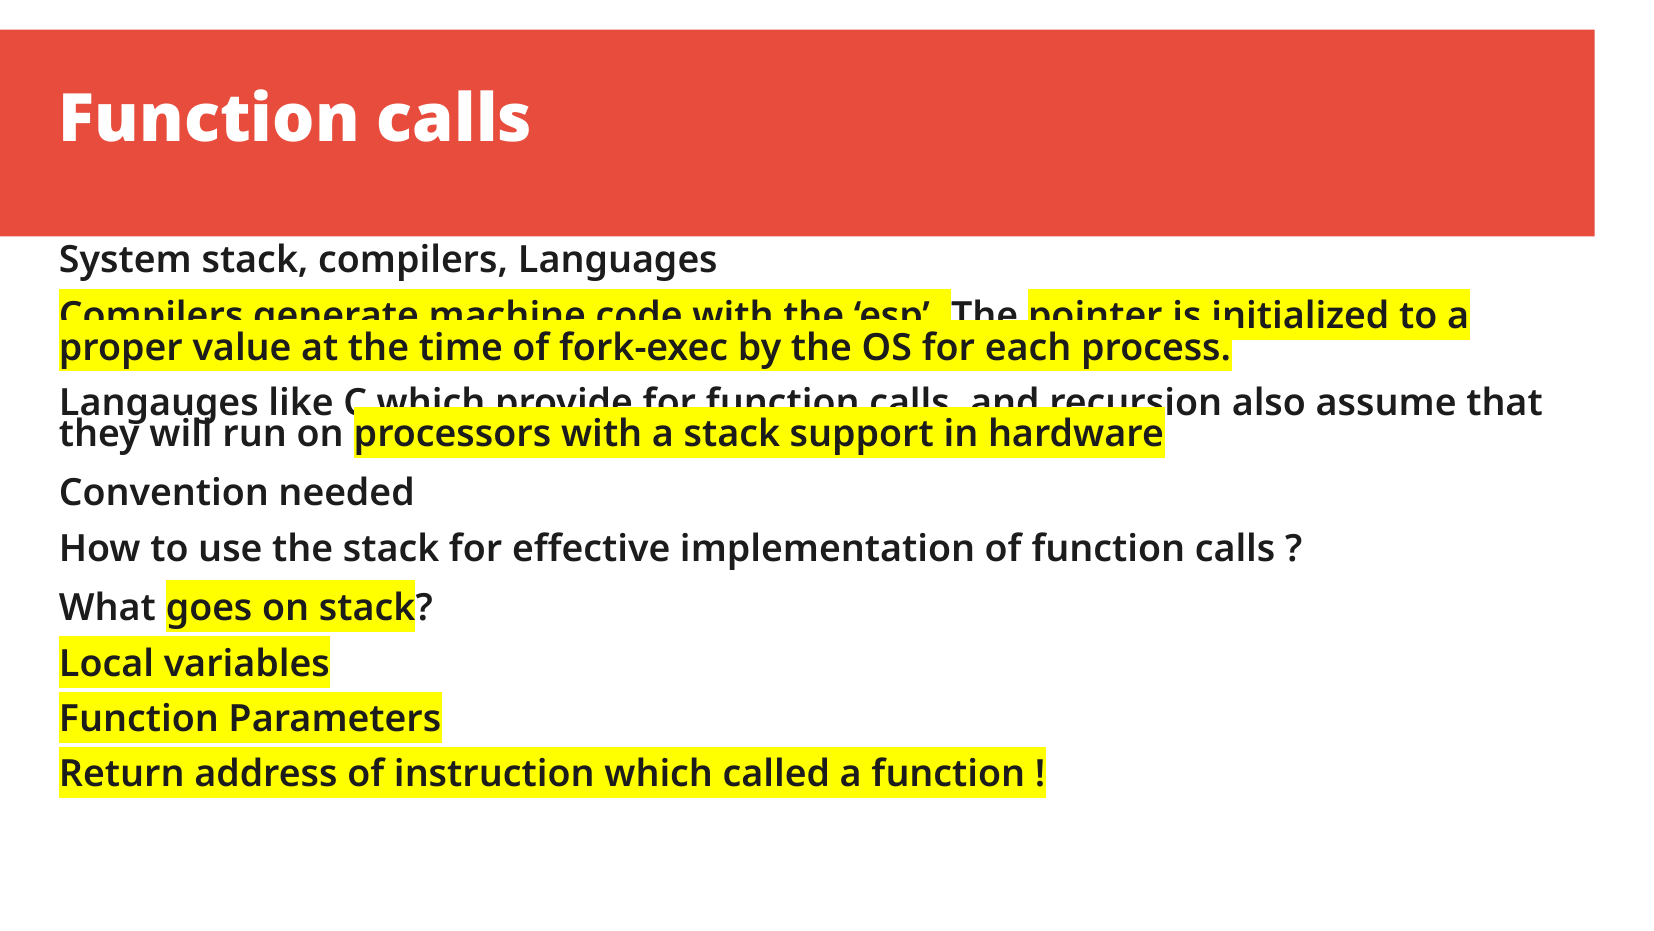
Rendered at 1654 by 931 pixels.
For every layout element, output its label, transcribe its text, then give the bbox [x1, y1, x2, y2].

list System stack, compilers, Languages Compilers generate machine code with the ‘esp’. The pointer is initialized to a proper value at the time of fork-exec by the OS for each process. Langauges like C which provide for function calls, and recursion also assume that they will run on processors with a stack support in hardware Convention needed How to use the stack for effective implementation of function calls ? What goes on stack? Local variables Function Parameters Return address of instruction which called a function ! [59, 243, 1565, 820]
title Function calls [59, 44, 1595, 156]
